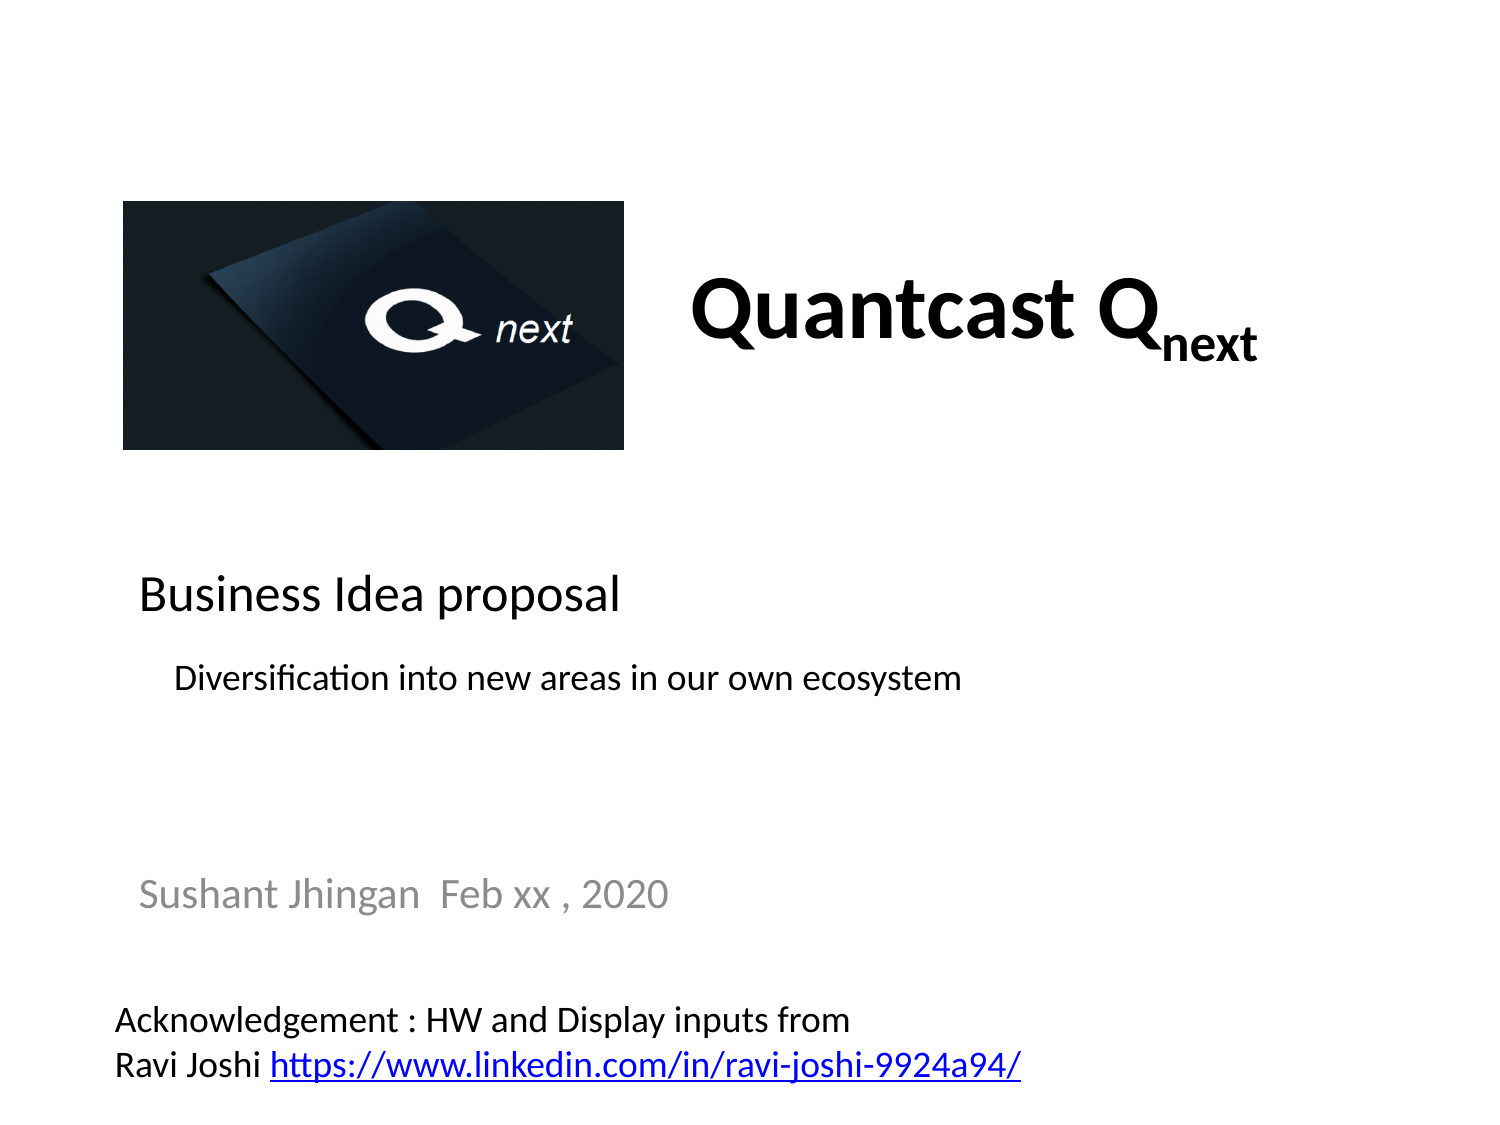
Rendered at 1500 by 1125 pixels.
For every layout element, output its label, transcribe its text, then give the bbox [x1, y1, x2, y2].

picture [123, 201, 624, 450]
text_box Quantcast Qnext [601, 199, 1347, 419]
subtitle Sushant Jhingan Feb xx , 2020 [123, 857, 1169, 925]
text_box Diversification into new areas in our own ecosystem [159, 645, 1348, 705]
text_box Acknowledgement : HW and Display inputs from Ravi Joshi https://www.linkedin.com/in/ravi-joshi-9924a94/ [100, 987, 1436, 1125]
title Business Idea proposal [123, 550, 1352, 693]
